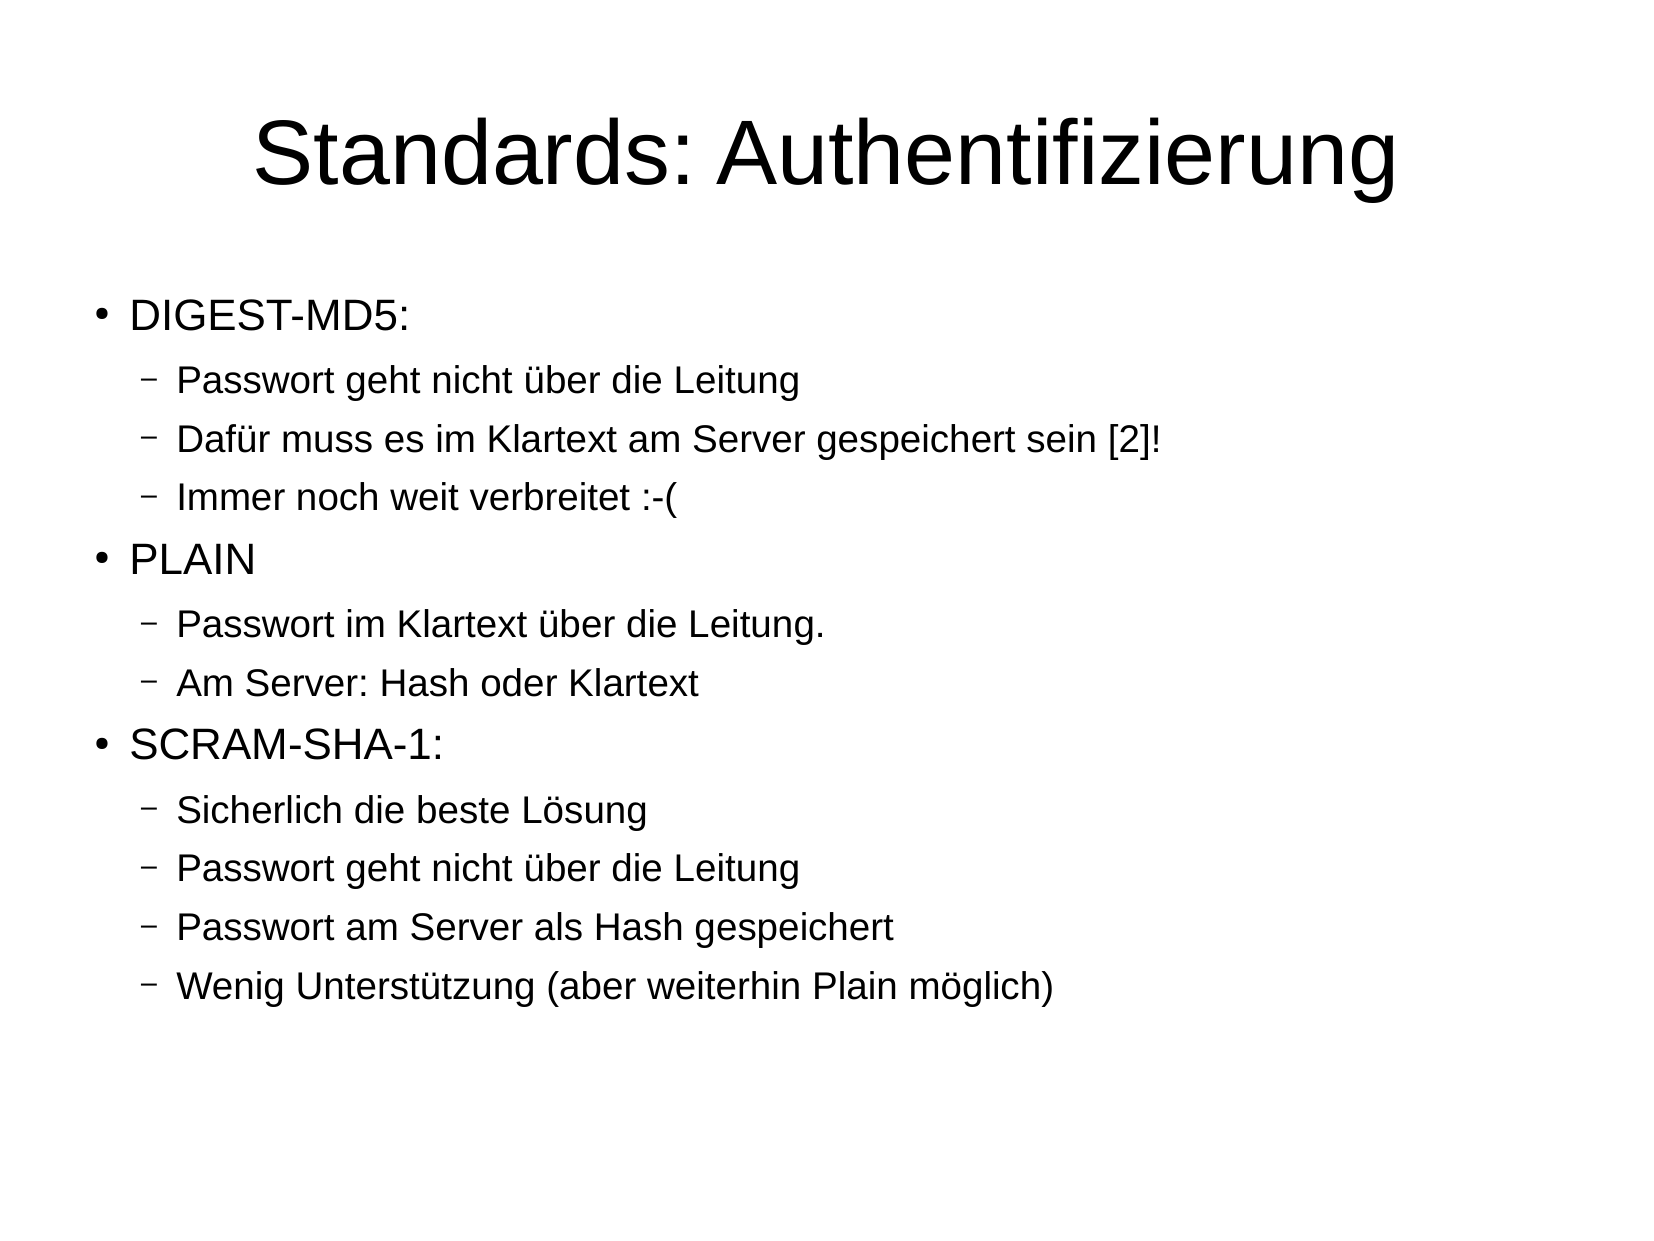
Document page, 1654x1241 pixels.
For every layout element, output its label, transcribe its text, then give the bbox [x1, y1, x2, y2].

title Standards: Authentifizierung [82, 49, 1571, 257]
list DIGEST-MD5: Passwort geht nicht über die Leitung Dafür muss es im Klartext am Server gespeichert sein [2]! Immer noch weit verbreitet :-( PLAIN Passwort im Klartext über die Leitung. Am Server: Hash oder Klartext SCRAM-SHA-1: Sicherlich die beste Lösung Passwort geht nicht über die Leitung Passwort am Server als Hash gespeichert Wenig Unterstützung (aber weiterhin Plain möglich) [82, 290, 1571, 1010]
